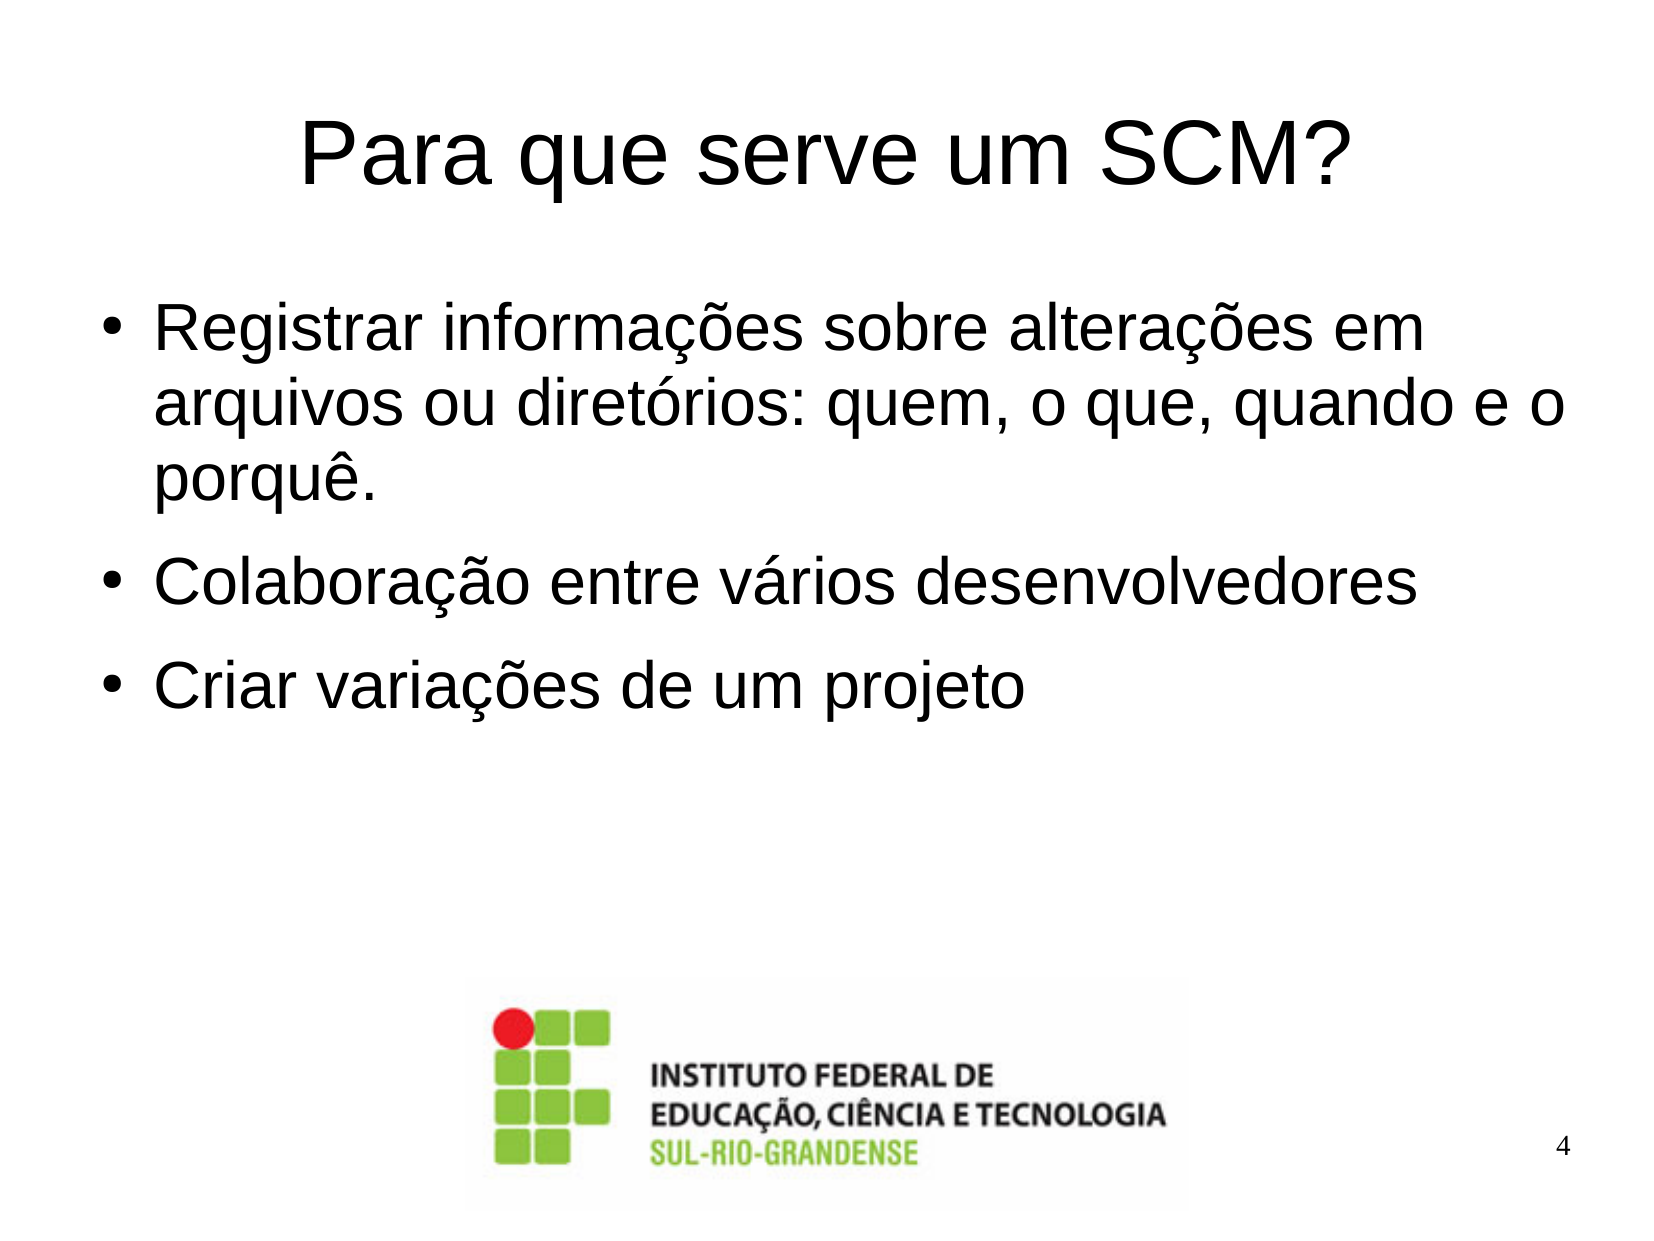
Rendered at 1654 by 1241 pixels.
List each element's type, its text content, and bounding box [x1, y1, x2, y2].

list Registrar informações sobre alterações em arquivos ou diretórios: quem, o que, quando e o porquê. Colaboração entre vários desenvolvedores Criar variações de um projeto [82, 290, 1571, 1094]
picture [465, 1094, 1189, 1211]
title Para que serve um SCM? [82, 56, 1571, 250]
